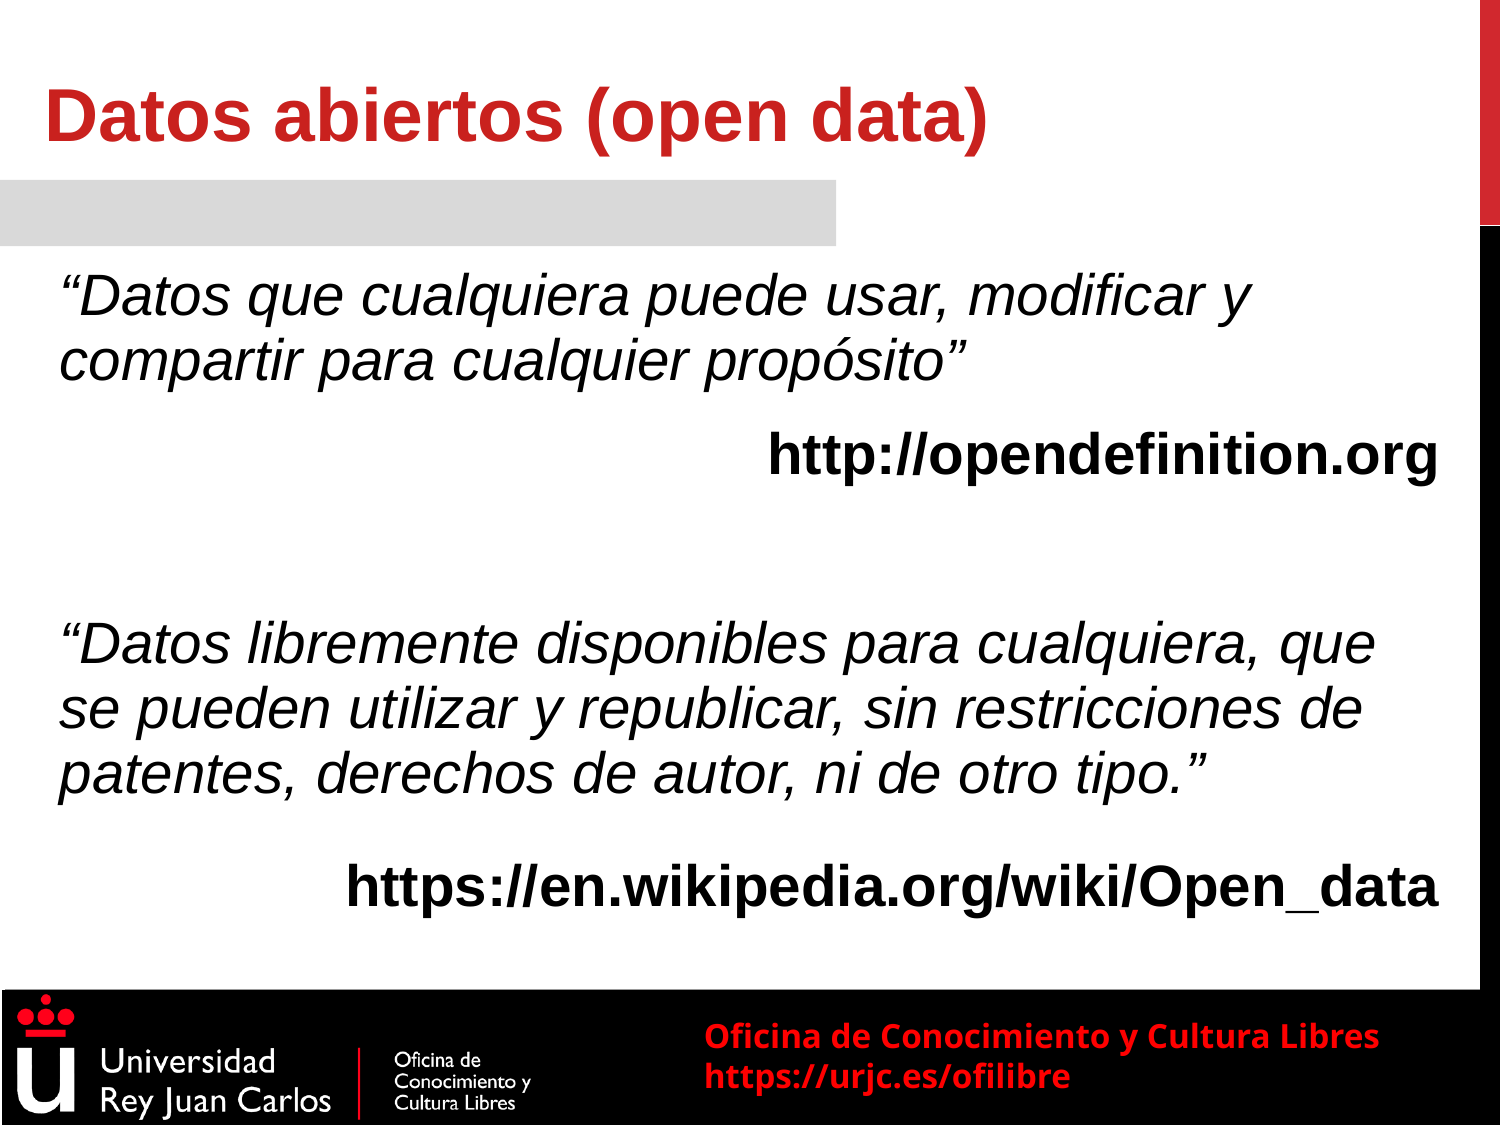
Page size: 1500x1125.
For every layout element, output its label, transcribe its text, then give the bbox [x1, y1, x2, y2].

text_box “Datos que cualquiera puede usar, modificar y compartir para cualquier propósito” http://opendefinition.org “Datos libremente disponibles para cualquiera, que se pueden utilizar y republicar, sin restricciones de patentes, derechos de autor, ni de otro tipo.” https://en.wikipedia.org/wiki/Open_data [45, 254, 1456, 926]
text_box Datos abiertos (open data) [30, 66, 1291, 249]
picture [17, 994, 531, 1120]
title [75, 15, 1425, 172]
